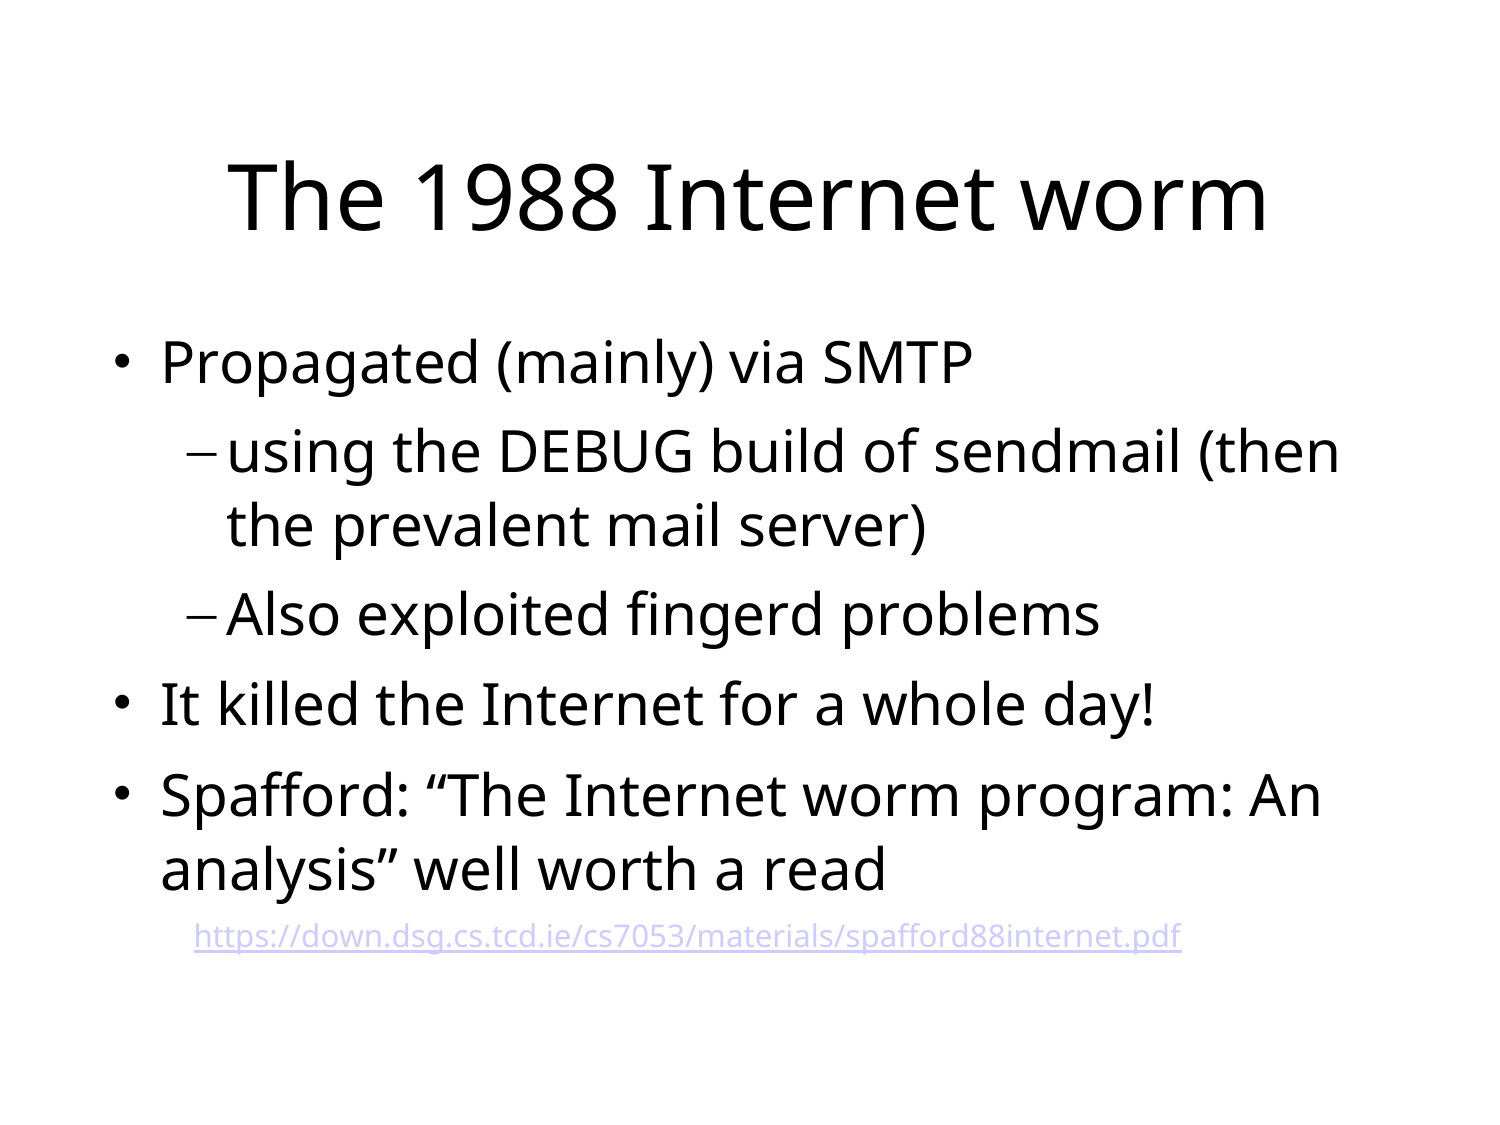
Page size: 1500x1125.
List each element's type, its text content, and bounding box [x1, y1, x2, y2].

list Propagated (mainly) via SMTP using the DEBUG build of sendmail (then the prevalent mail server)‏ Also exploited fingerd problems It killed the Internet for a whole day! Spafford: “The Internet worm program: An analysis” well worth a read https://down.dsg.cs.tcd.ie/cs7053/materials/spafford88internet.pdf [112, 324, 1388, 1115]
title The 1988 Internet worm [112, 99, 1388, 288]
